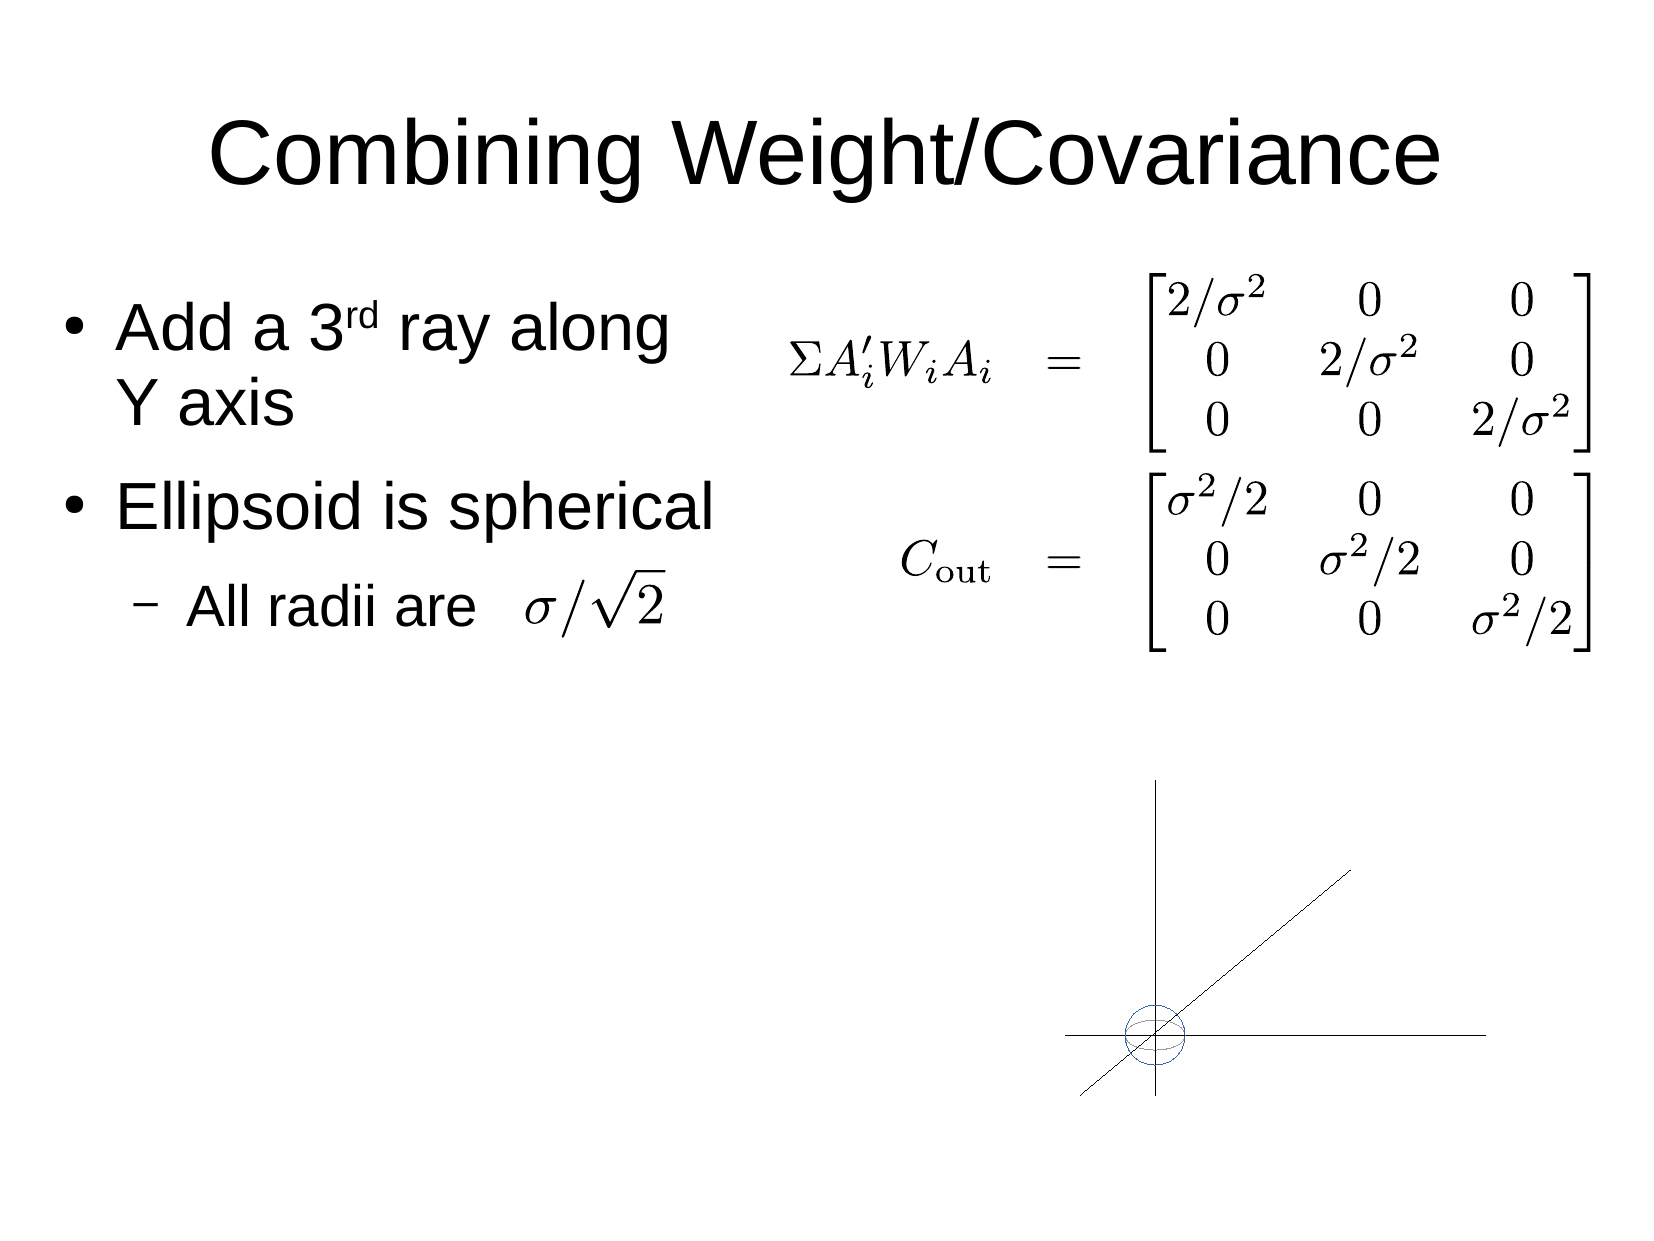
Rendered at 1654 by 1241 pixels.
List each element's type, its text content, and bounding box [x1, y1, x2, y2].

text_box [1156, 1020, 1184, 1035]
text_box [1126, 1020, 1155, 1035]
text_box [787, 273, 1607, 652]
text_box [1156, 1036, 1184, 1051]
title Combining Weight/Covariance [82, 49, 1571, 257]
list Add a 3rd ray along Y axis Ellipsoid is spherical All radii are [45, 290, 721, 1156]
text_box [523, 570, 666, 638]
text_box [1126, 1036, 1155, 1051]
